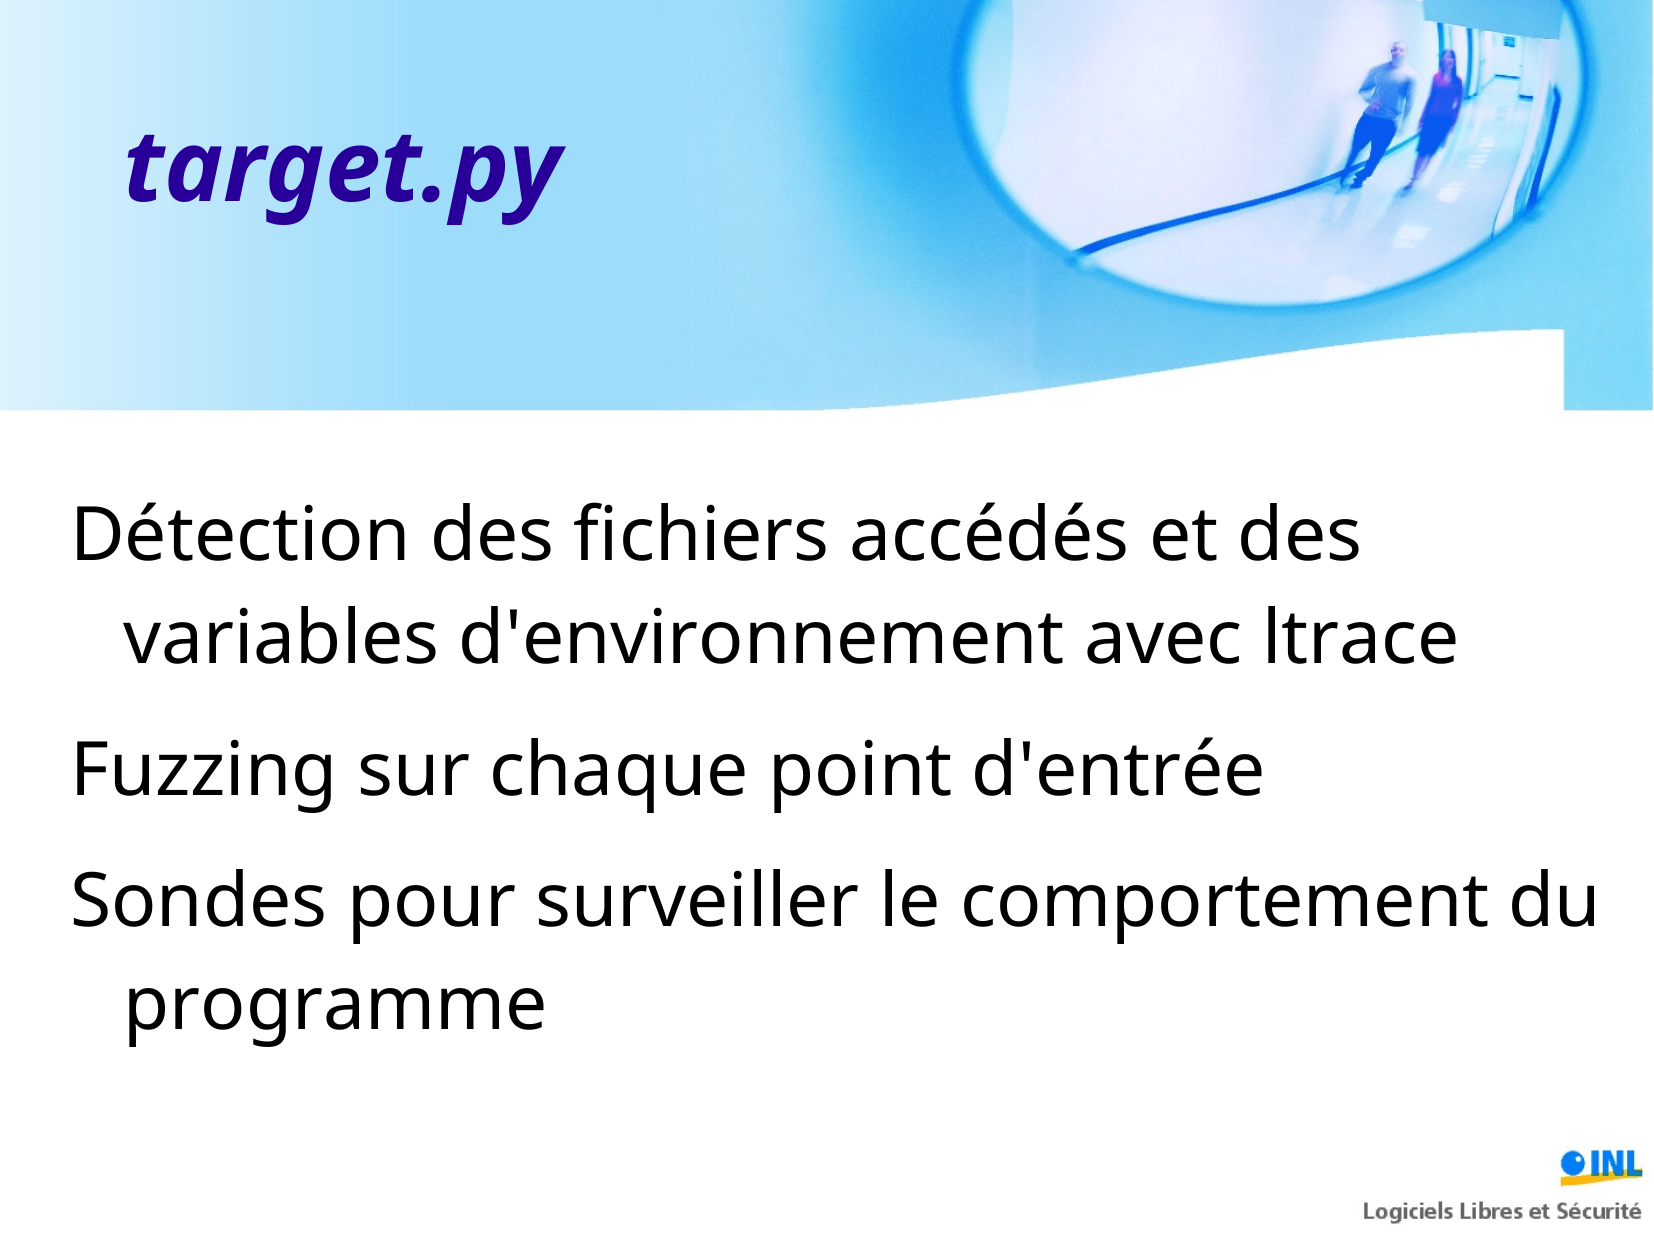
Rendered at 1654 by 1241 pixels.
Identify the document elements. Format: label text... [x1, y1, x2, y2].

list Détection des fichiers accédés et des variables d'environnement avec ltrace Fuzzing sur chaque point d'entrée Sondes pour surveiller le comportement du programme [52, 480, 1614, 1211]
picture [0, 0, 1654, 1241]
title target.py [123, 58, 1536, 266]
